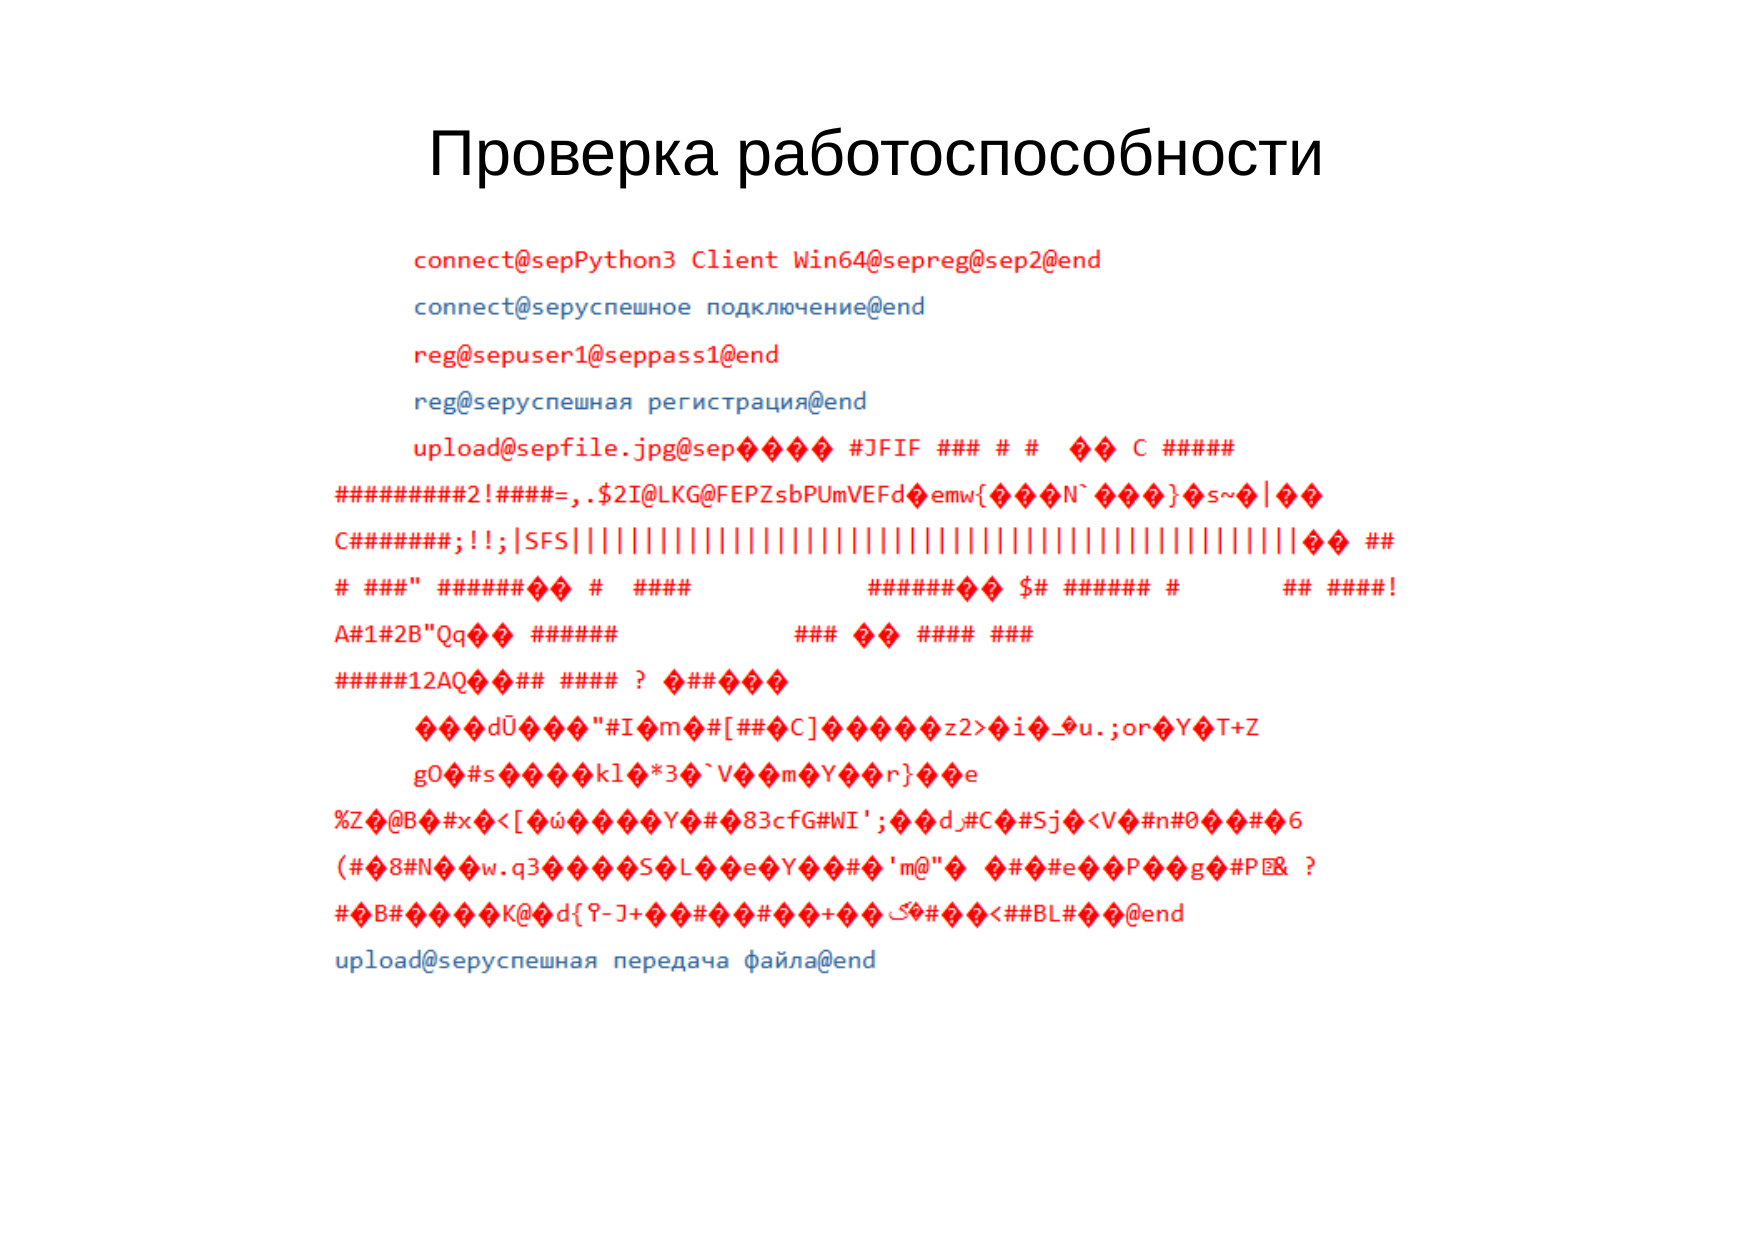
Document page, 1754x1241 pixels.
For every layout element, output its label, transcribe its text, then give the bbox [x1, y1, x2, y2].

picture [311, 230, 1443, 1010]
title Проверка работоспособности [87, 49, 1667, 257]
